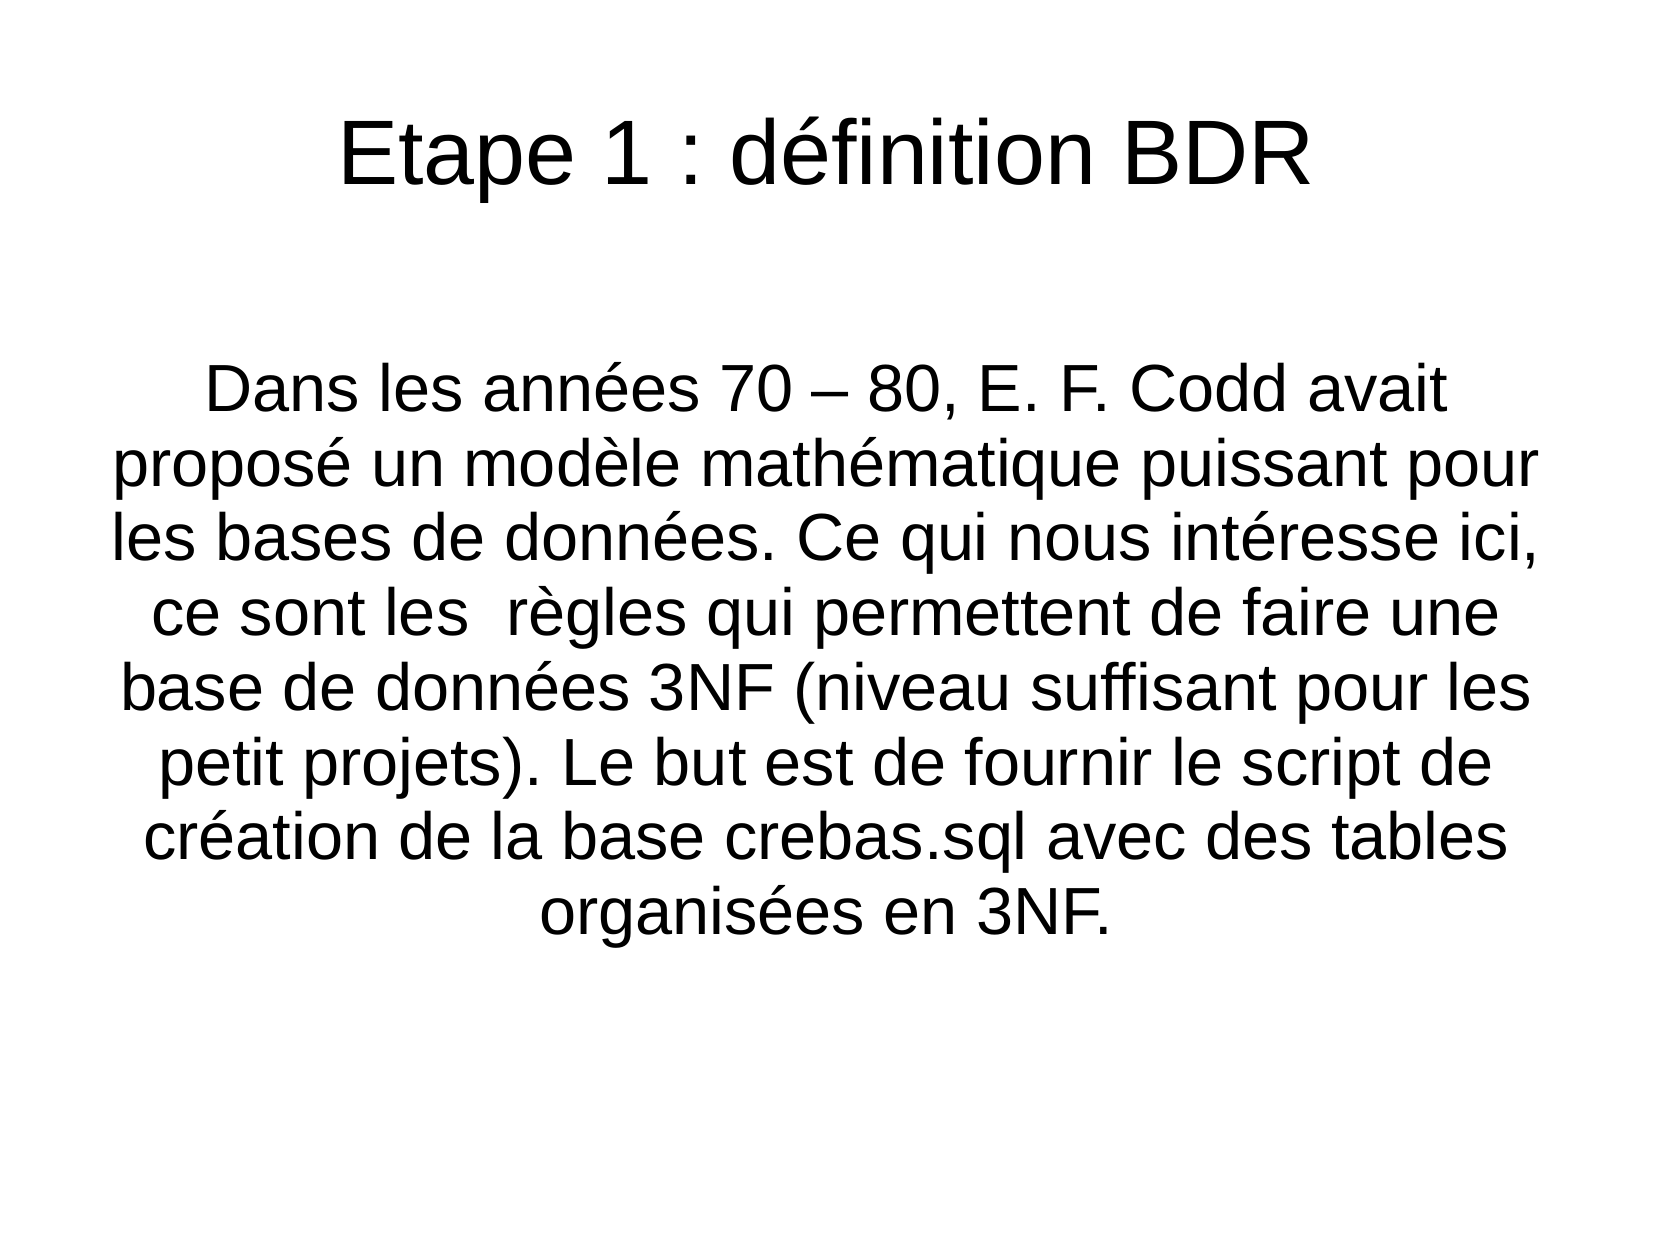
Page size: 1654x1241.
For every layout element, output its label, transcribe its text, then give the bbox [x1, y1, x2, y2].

title Etape 1 : définition BDR [82, 49, 1571, 257]
subtitle Dans les années 70 – 80, E. F. Codd avait proposé un modèle mathématique puissant pour les bases de données. Ce qui nous intéresse ici, ce sont les règles qui permettent de faire une base de données 3NF (niveau suffisant pour les petit projets). Le but est de fournir le script de création de la base crebas.sql avec des tables organisées en 3NF. [82, 290, 1571, 1010]
